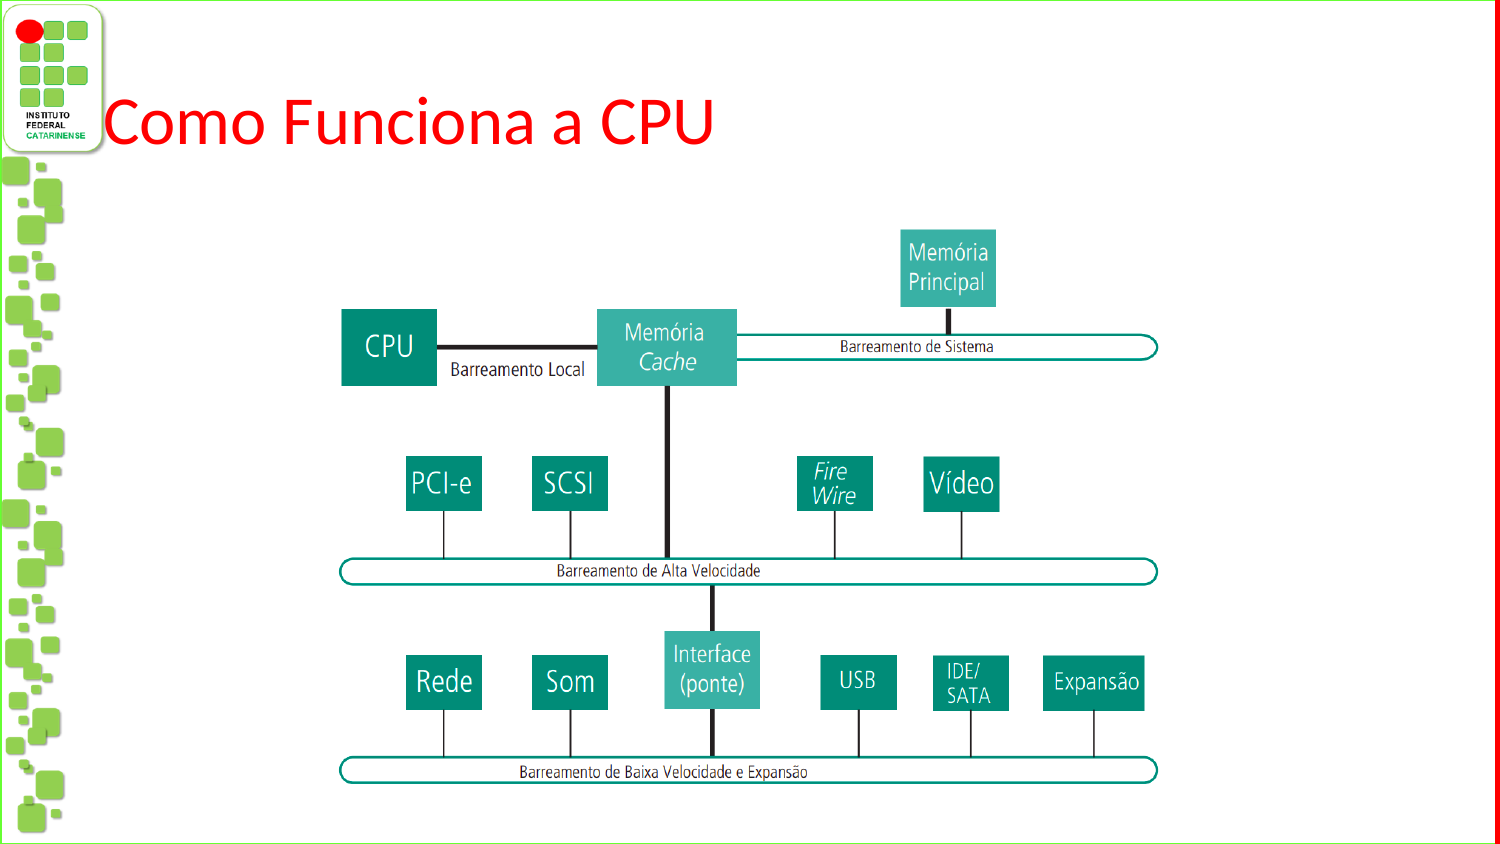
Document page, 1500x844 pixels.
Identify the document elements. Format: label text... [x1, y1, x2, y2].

picture [0, 0, 1500, 844]
title Como Funciona a CPU [103, 44, 1397, 208]
